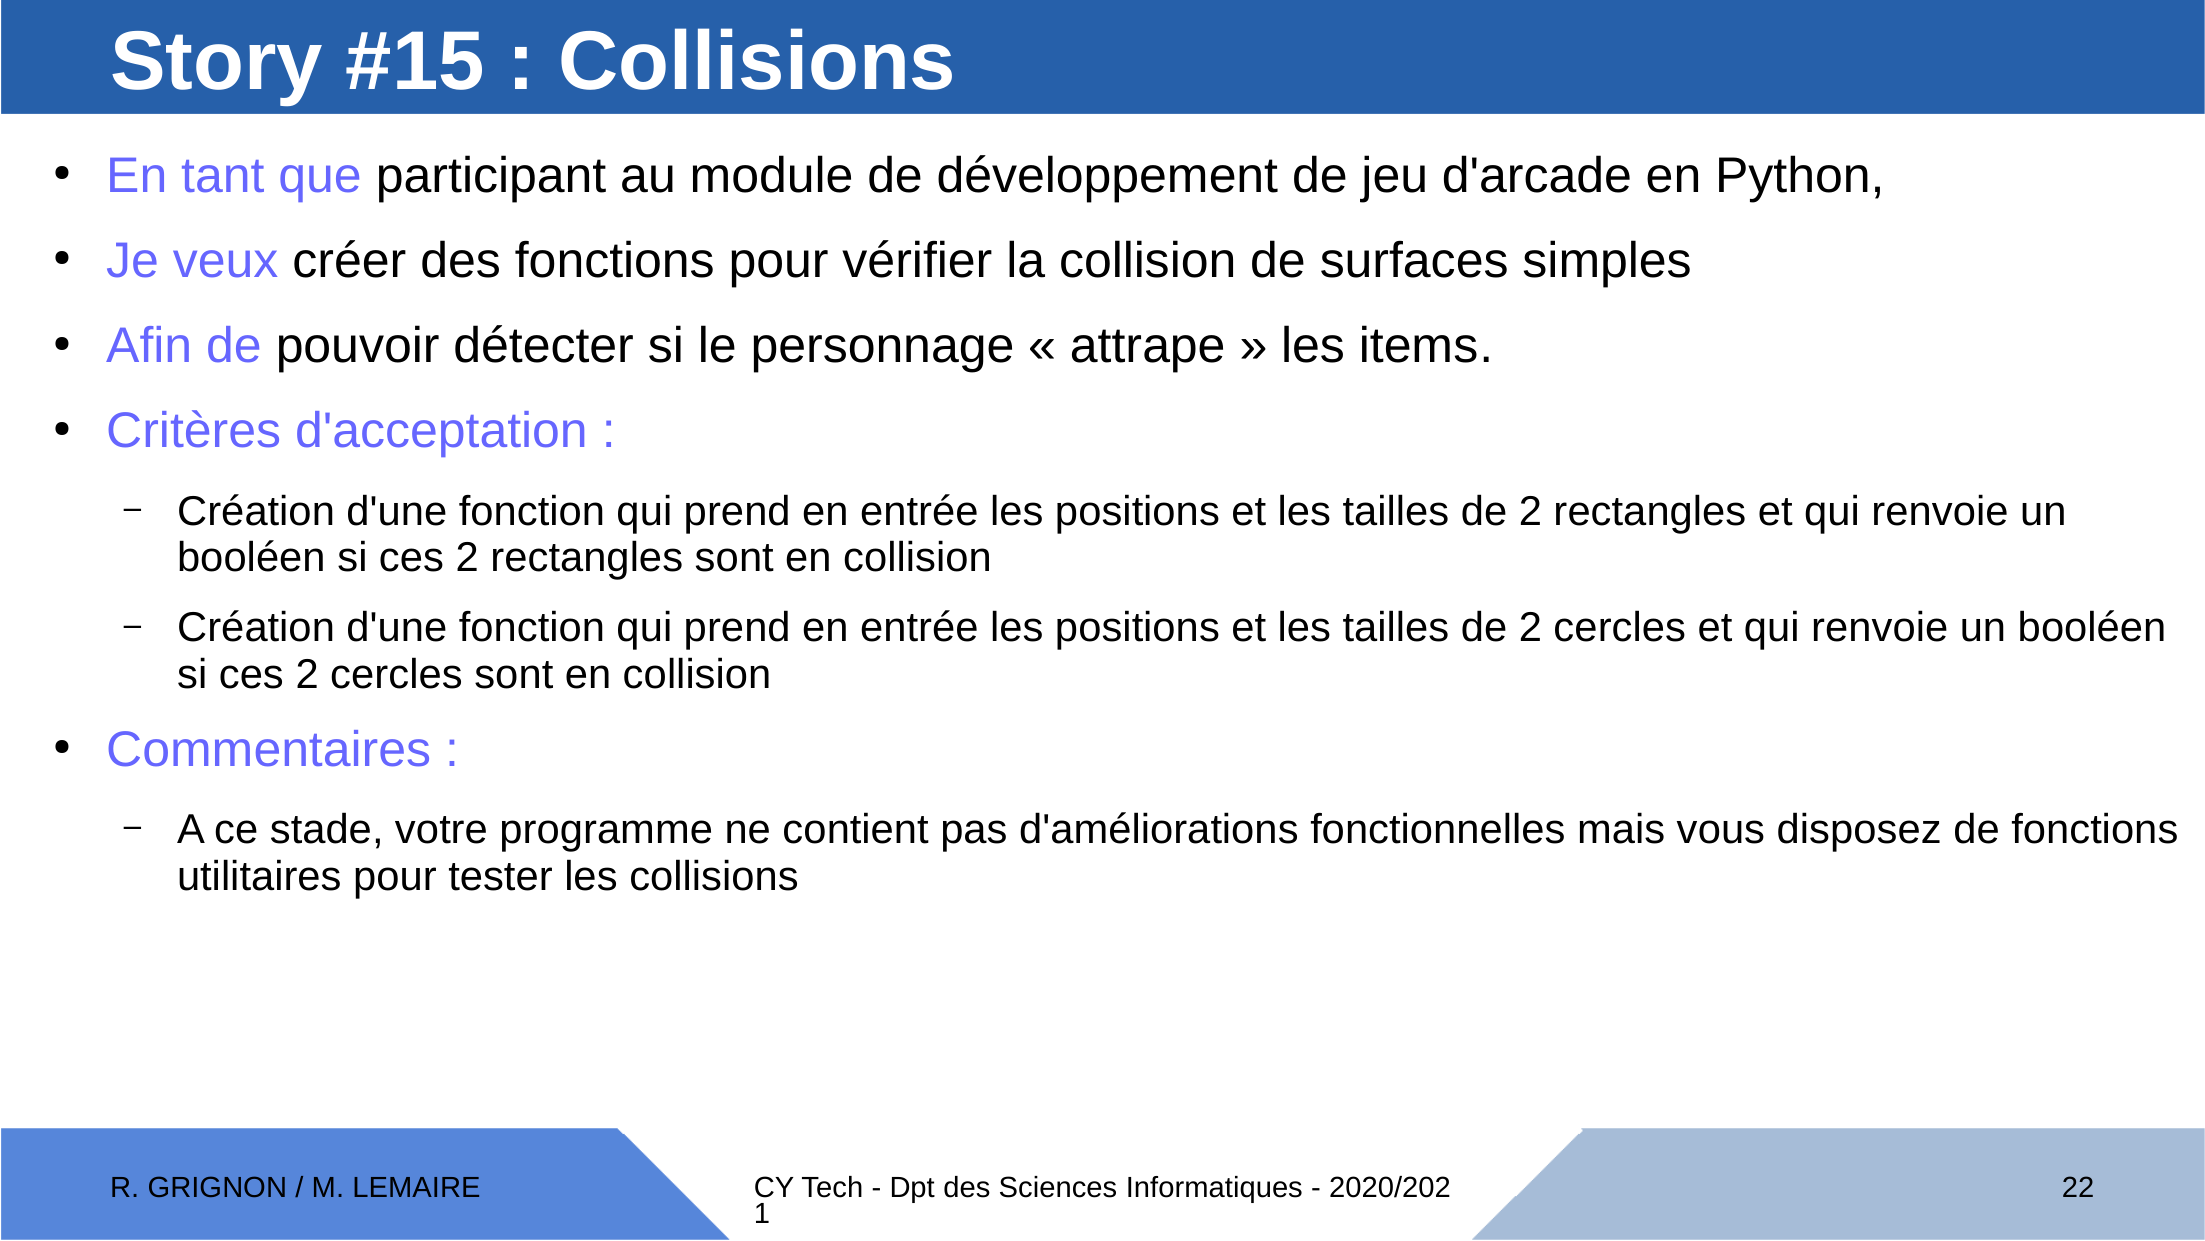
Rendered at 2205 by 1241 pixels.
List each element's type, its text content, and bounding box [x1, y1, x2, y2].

list En tant que participant au module de développement de jeu d'arcade en Python, Je veux créer des fonctions pour vérifier la collision de surfaces simples Afin de pouvoir détecter si le personnage « attrape » les items. Critères d'acceptation : Création d'une fonction qui prend en entrée les positions et les tailles de 2 rectangles et qui renvoie un booléen si ces 2 rectangles sont en collision Création d'une fonction qui prend en entrée les positions et les tailles de 2 cercles et qui renvoie un booléen si ces 2 cercles sont en collision Commentaires : A ce stade, votre programme ne contient pas d'améliorations fonctionnelles mais vous disposez de fonctions utilitaires pour tester les collisions [35, 217, 2186, 1087]
picture [0, 0, 2205, 1241]
title Story #15 : Collisions [110, 49, 2095, 217]
